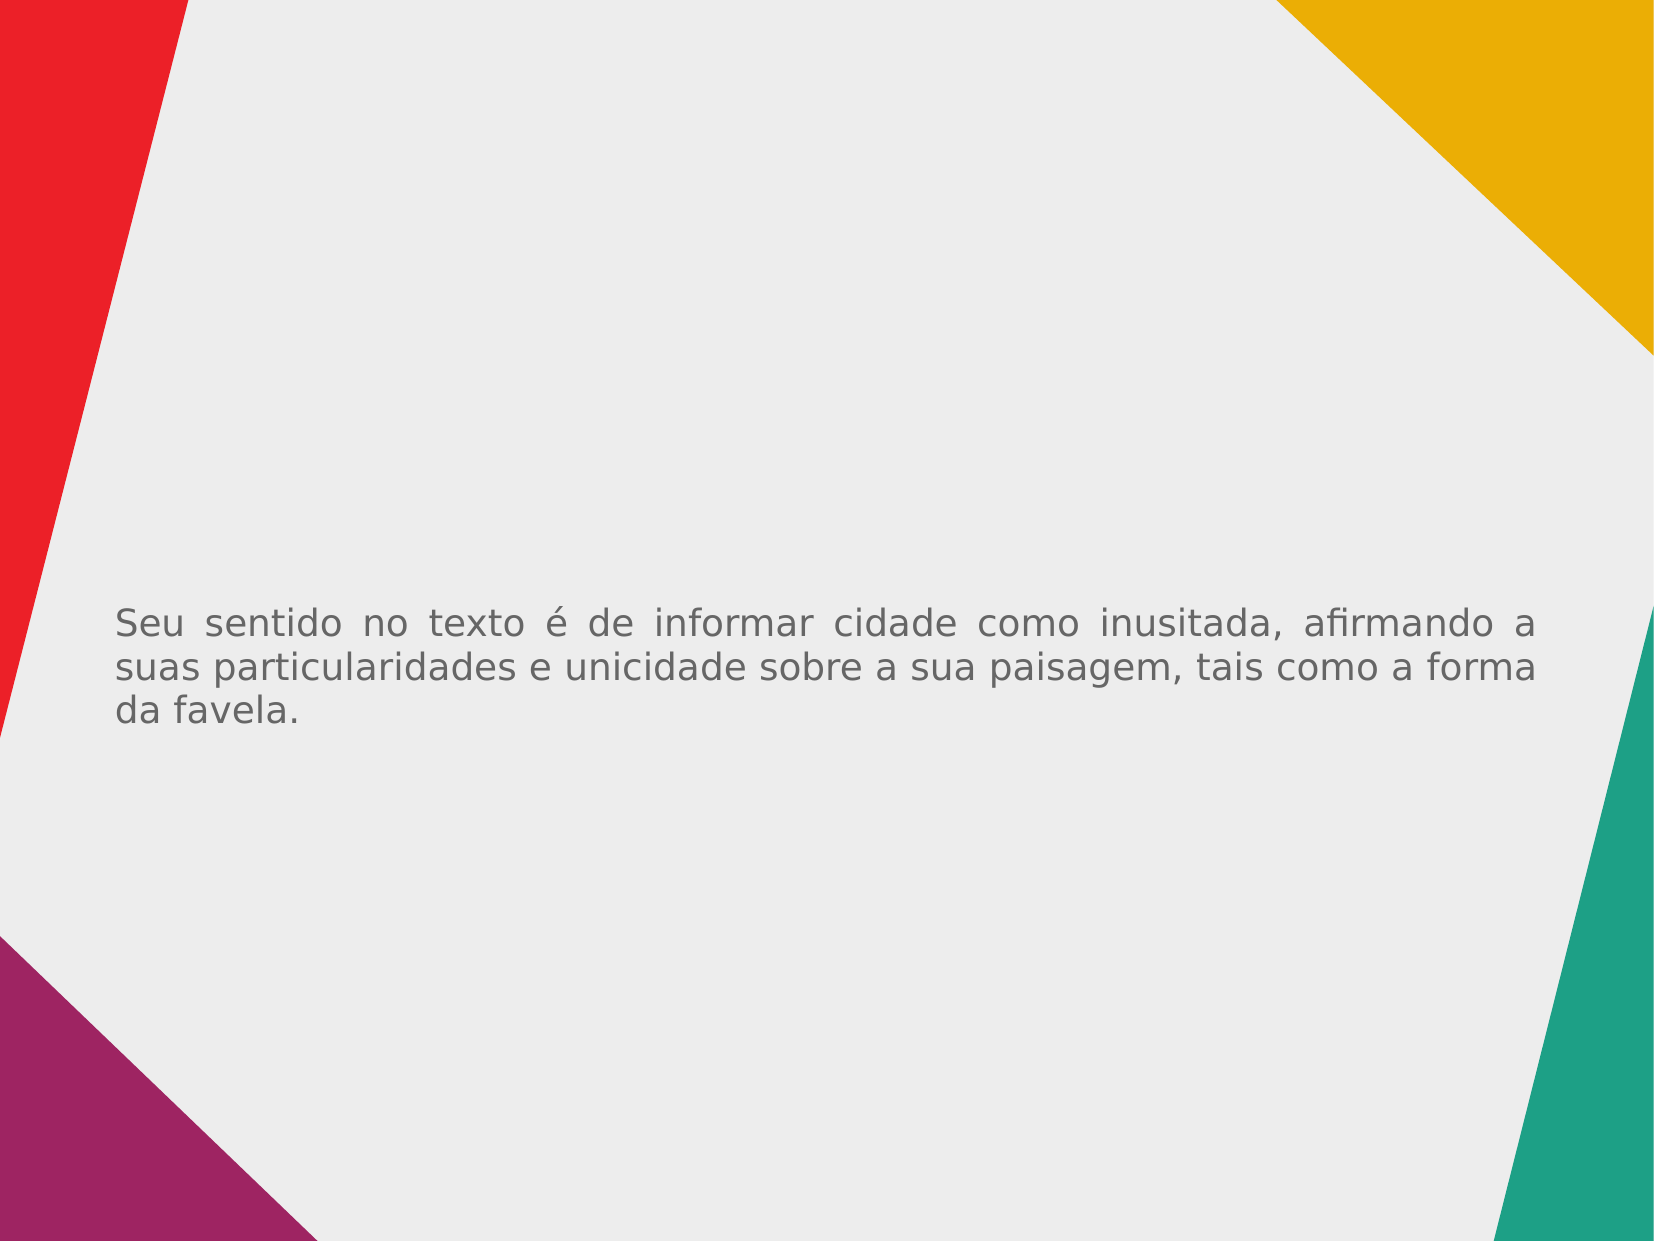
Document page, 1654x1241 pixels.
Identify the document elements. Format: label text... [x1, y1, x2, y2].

text_box Seu sentido no texto é de informar cidade como inusitada, afirmando a suas particularidades e unicidade sobre a sua paisagem, tais como a forma da favela. [114, 302, 1539, 1033]
